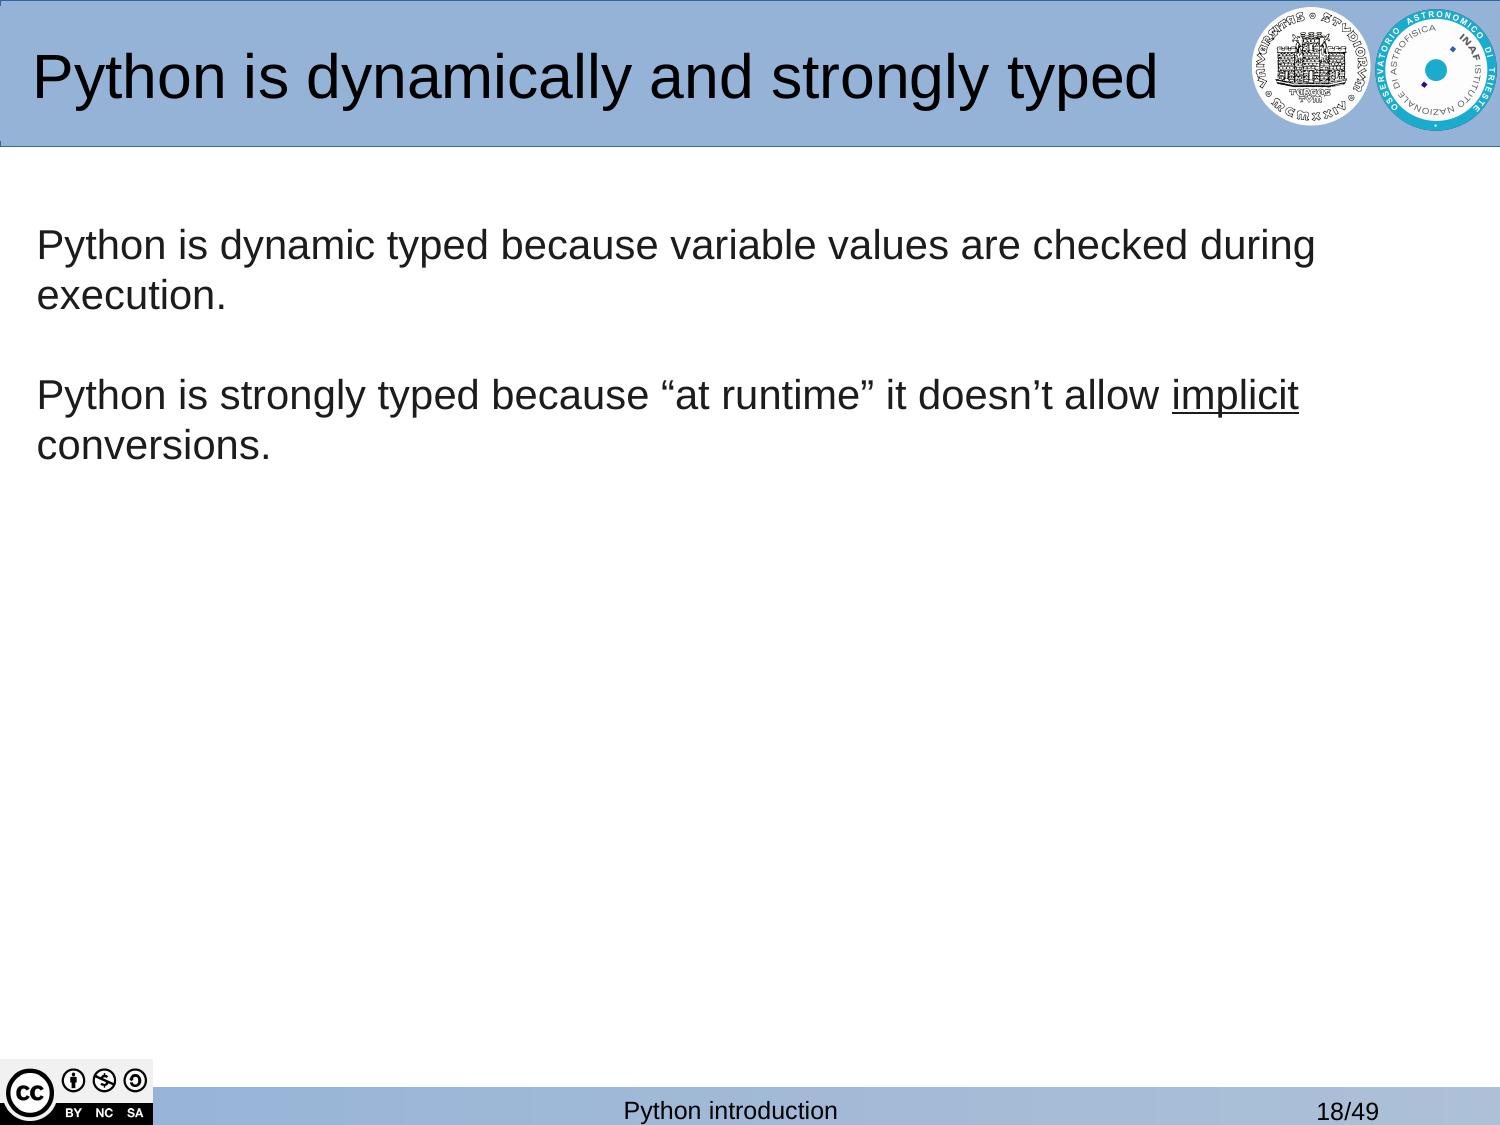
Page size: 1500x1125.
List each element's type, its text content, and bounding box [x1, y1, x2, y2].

text_box Python is dynamically and strongly typed [0, 5, 1243, 141]
list Python is dynamic typed because variable values are checked during execution. Python is strongly typed because “at runtime” it doesn’t allow implicit conversions. [21, 209, 1455, 1083]
picture [1252, 0, 1500, 156]
picture [0, 1059, 153, 1125]
